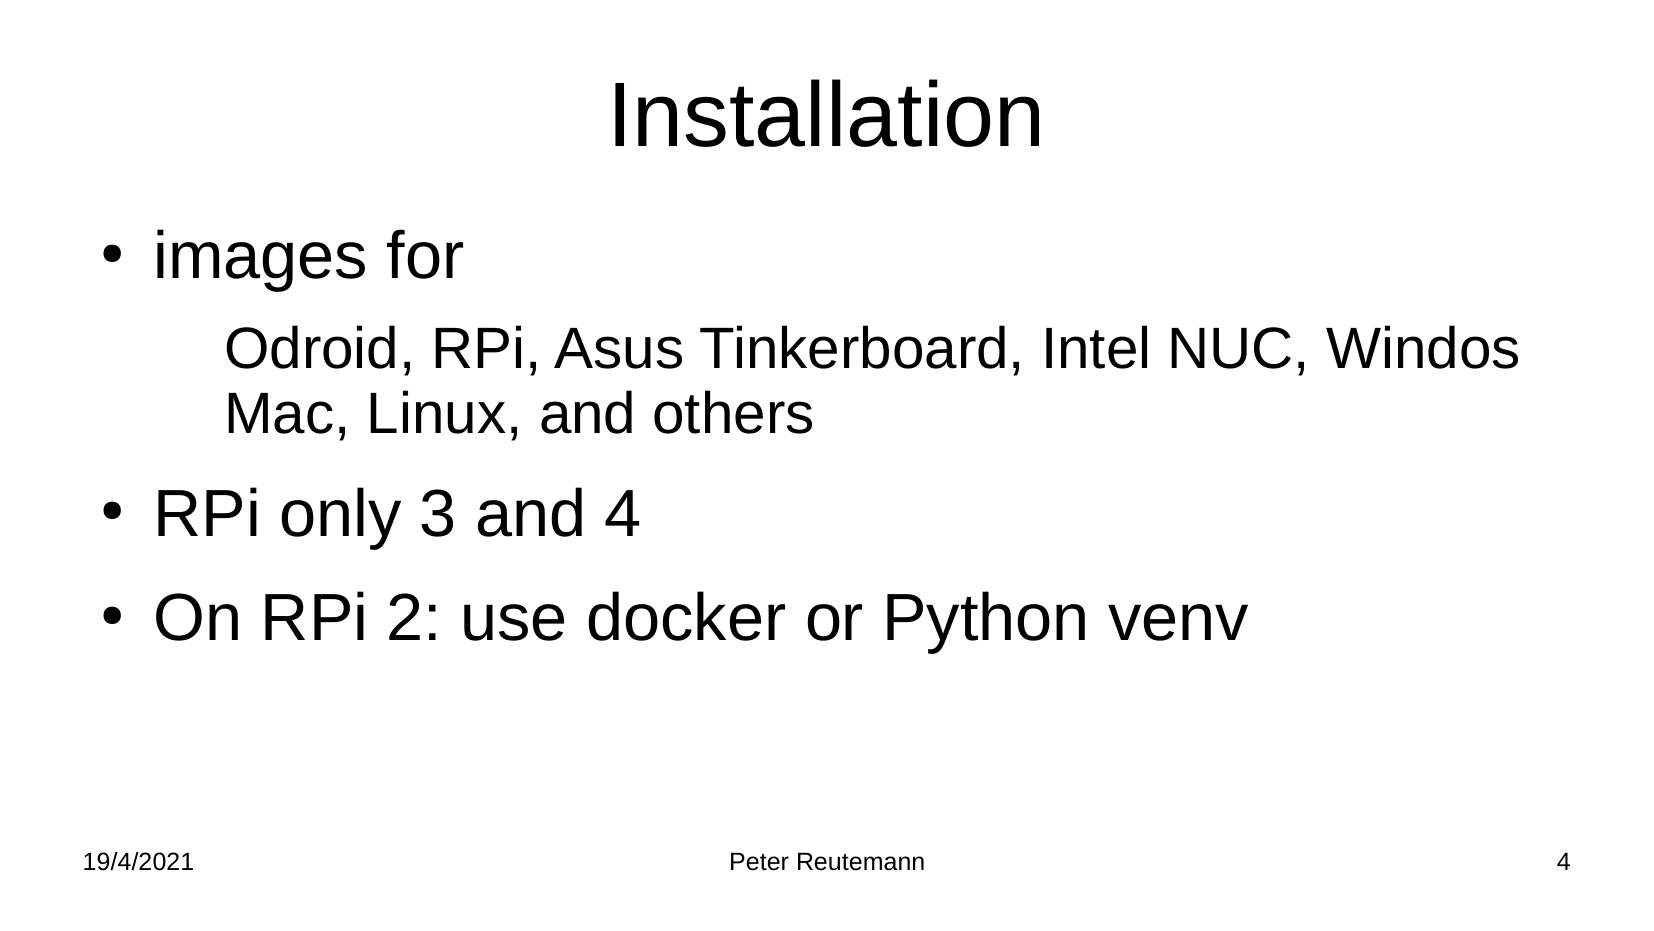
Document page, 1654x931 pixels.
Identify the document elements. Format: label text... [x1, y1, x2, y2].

title Installation [82, 37, 1571, 193]
list images for Odroid, RPi, Asus Tinkerboard, Intel NUC, Windos Mac, Linux, and others RPi only 3 and 4 On RPi 2: use docker or Python venv [82, 217, 1571, 758]
